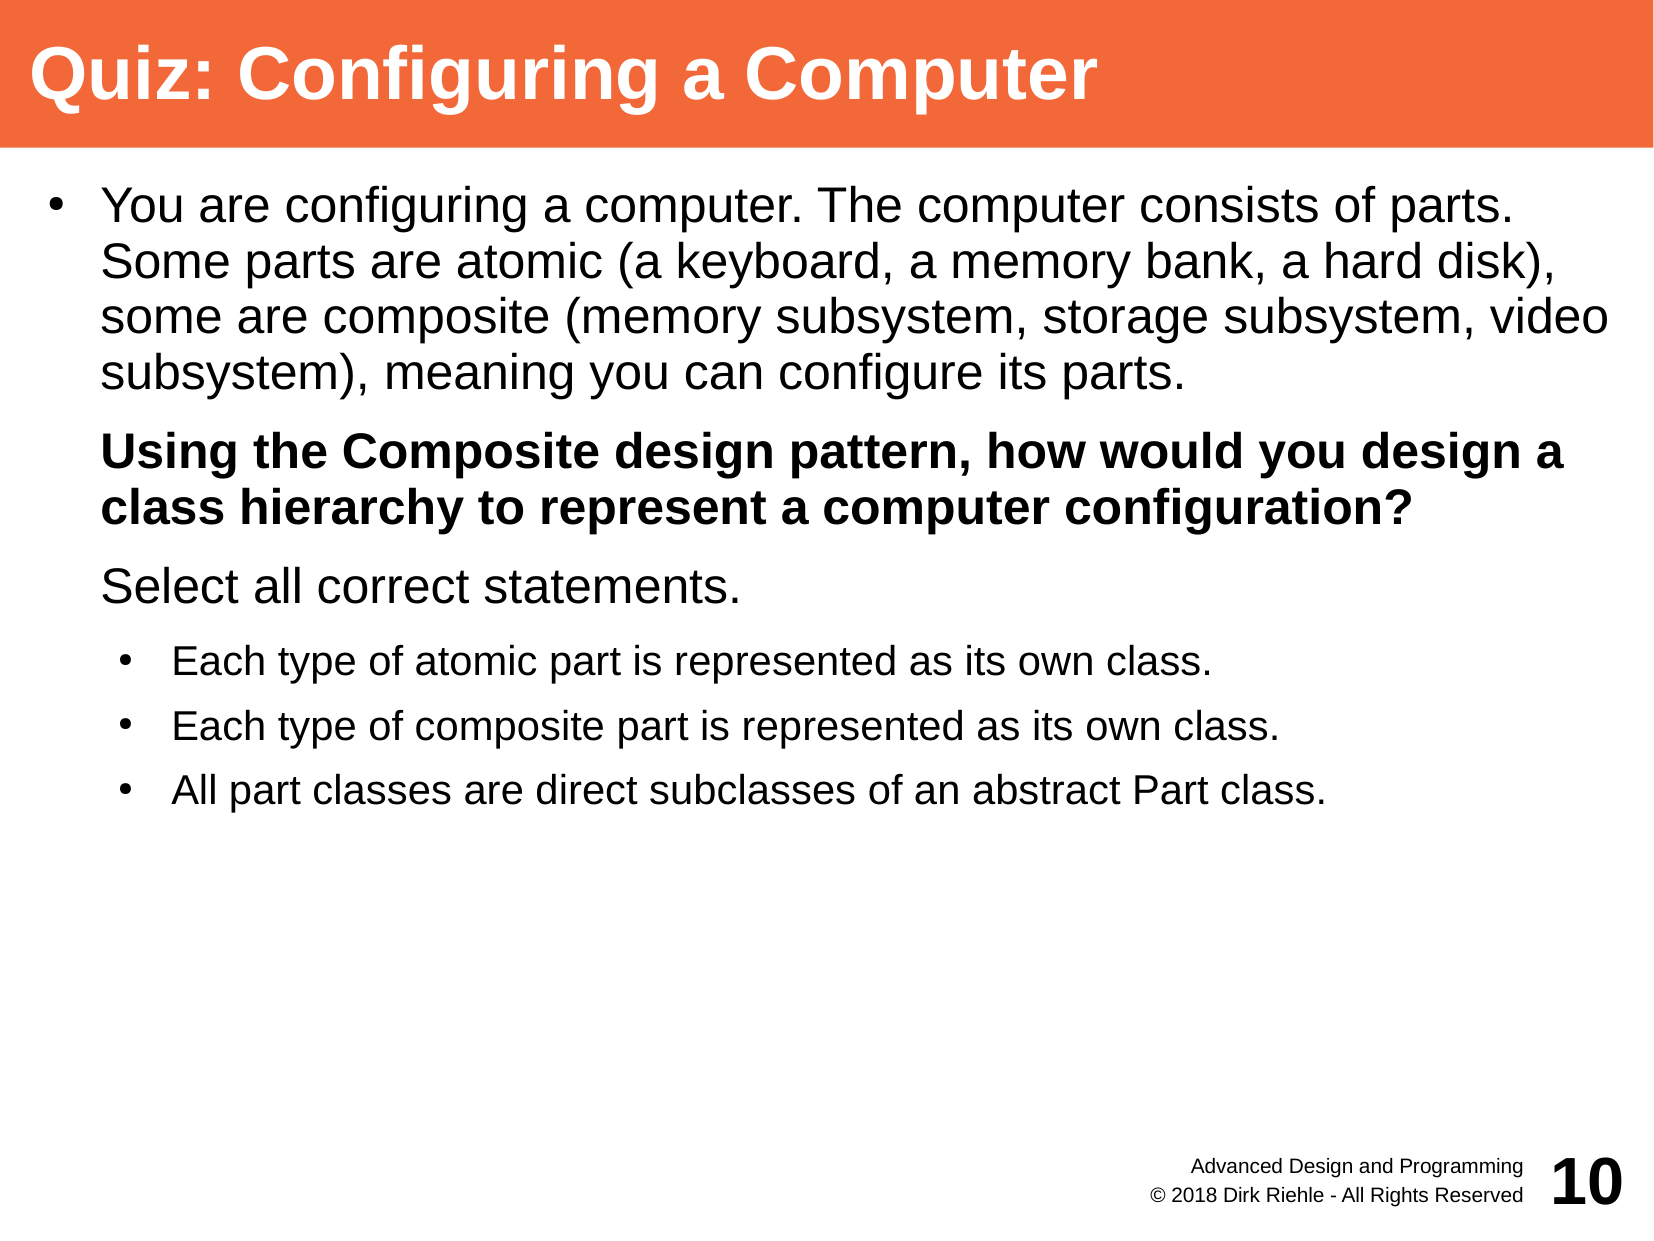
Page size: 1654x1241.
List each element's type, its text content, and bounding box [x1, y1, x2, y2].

list You are configuring a computer. The computer consists of parts. Some parts are atomic (a keyboard, a memory bank, a hard disk), some are composite (memory subsystem, storage subsystem, video subsystem), meaning you can configure its parts. Using the Composite design pattern, how would you design a class hierarchy to represent a computer configuration? Select all correct statements. Each type of atomic part is represented as its own class. Each type of composite part is represented as its own class. All part classes are direct subclasses of an abstract Part class. [29, 177, 1625, 1063]
title Quiz: Configuring a Computer [0, 0, 1654, 148]
